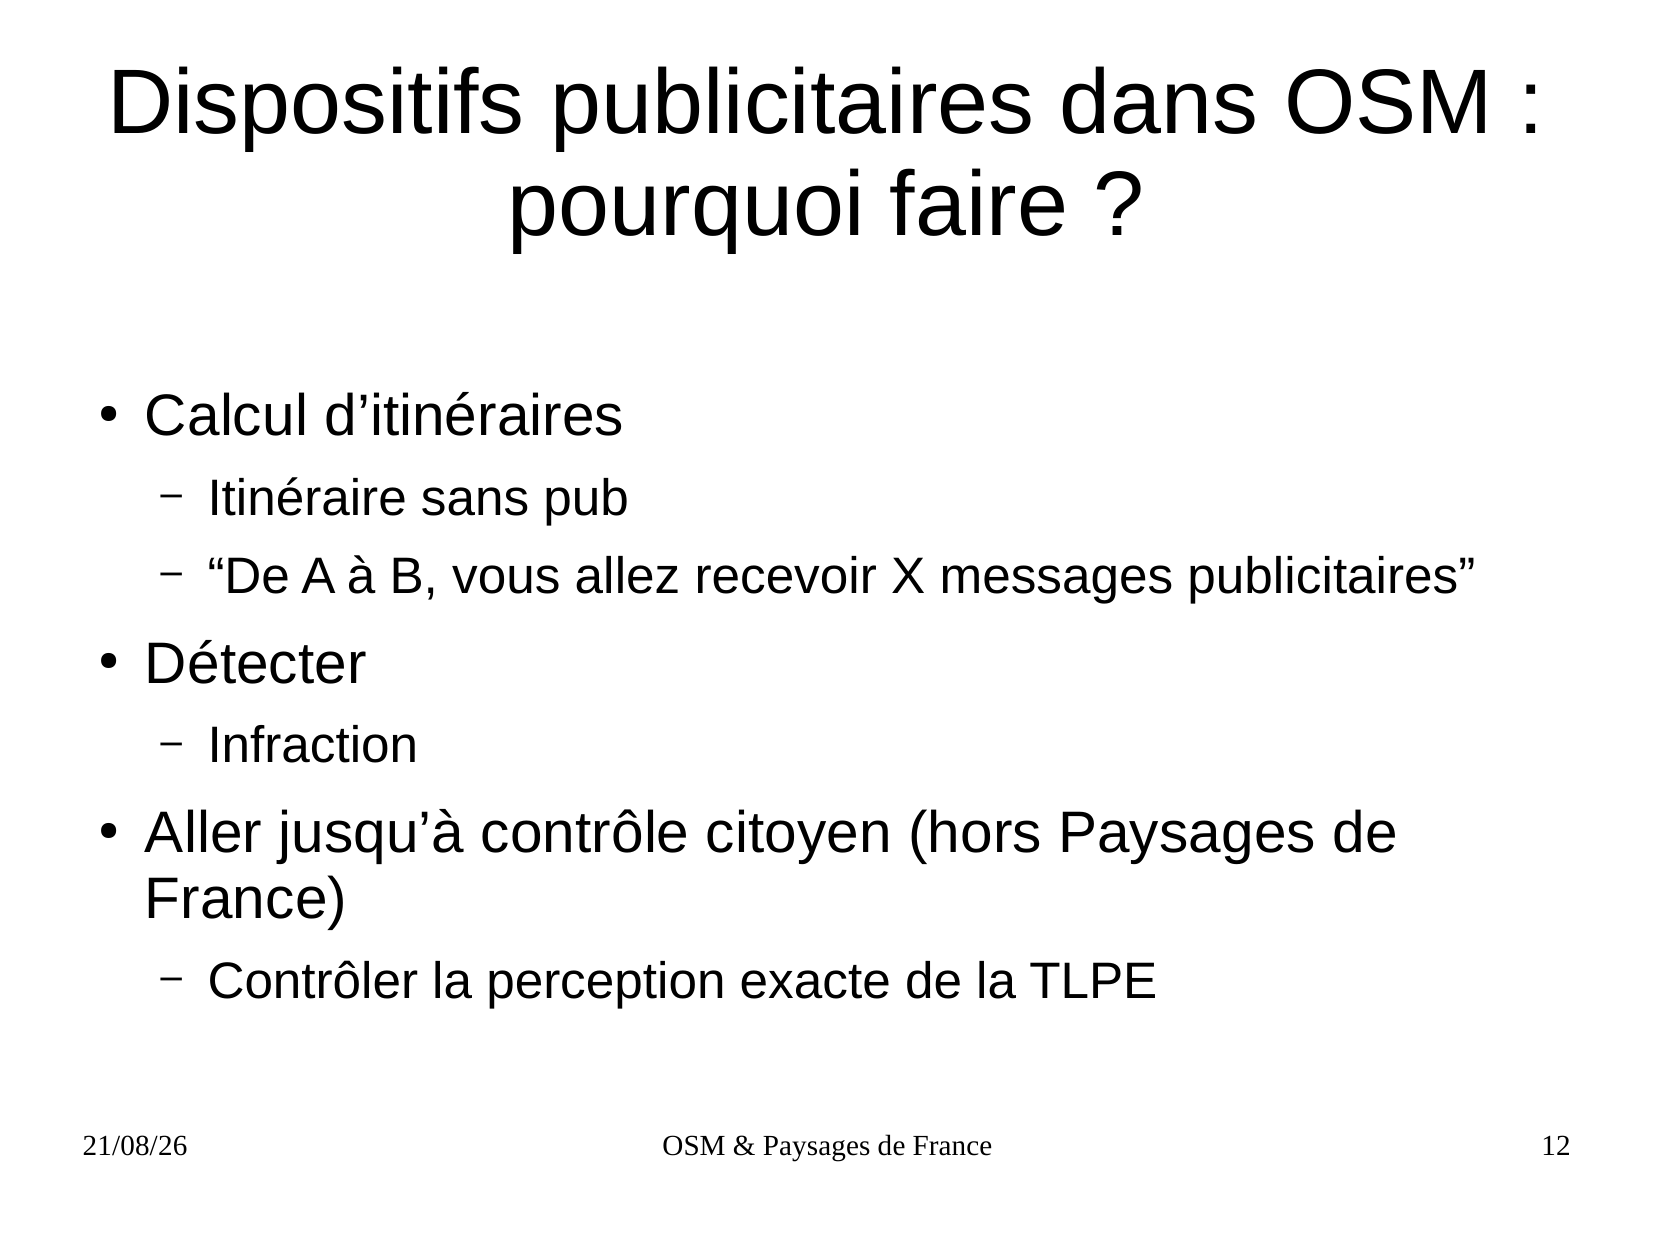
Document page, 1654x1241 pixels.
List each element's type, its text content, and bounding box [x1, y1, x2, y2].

list Calcul d’itinéraires Itinéraire sans pub “De A à B, vous allez recevoir X messages publicitaires” Détecter Infraction Aller jusqu’à contrôle citoyen (hors Paysages de France) Contrôler la perception exacte de la TLPE [82, 290, 1571, 1010]
title Dispositifs publicitaires dans OSM : pourquoi faire ? [82, 49, 1571, 257]
